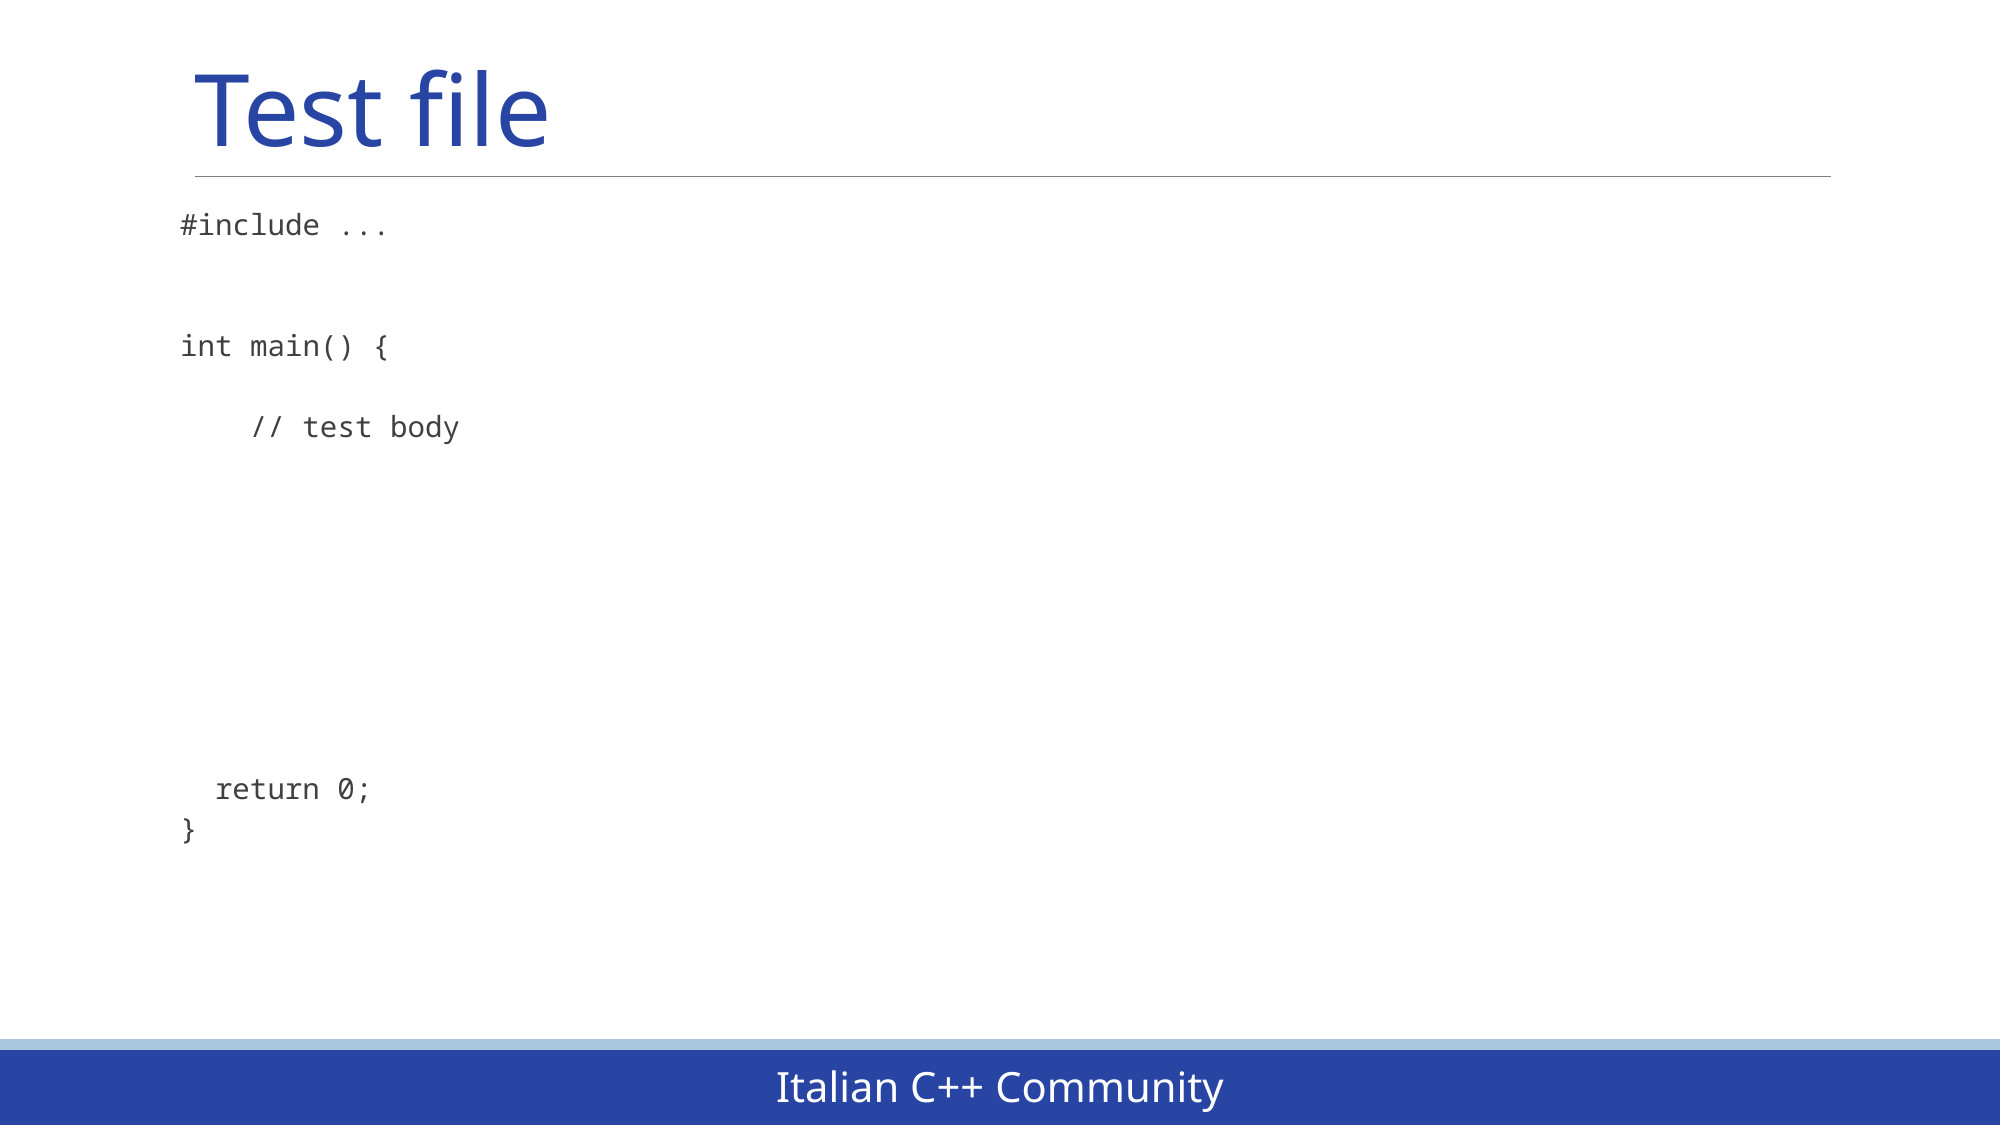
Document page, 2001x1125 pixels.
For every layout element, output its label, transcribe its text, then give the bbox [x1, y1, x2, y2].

title Test file [179, 2, 1830, 175]
list #include ... int main() { // test body return 0; } [179, 202, 1830, 1011]
